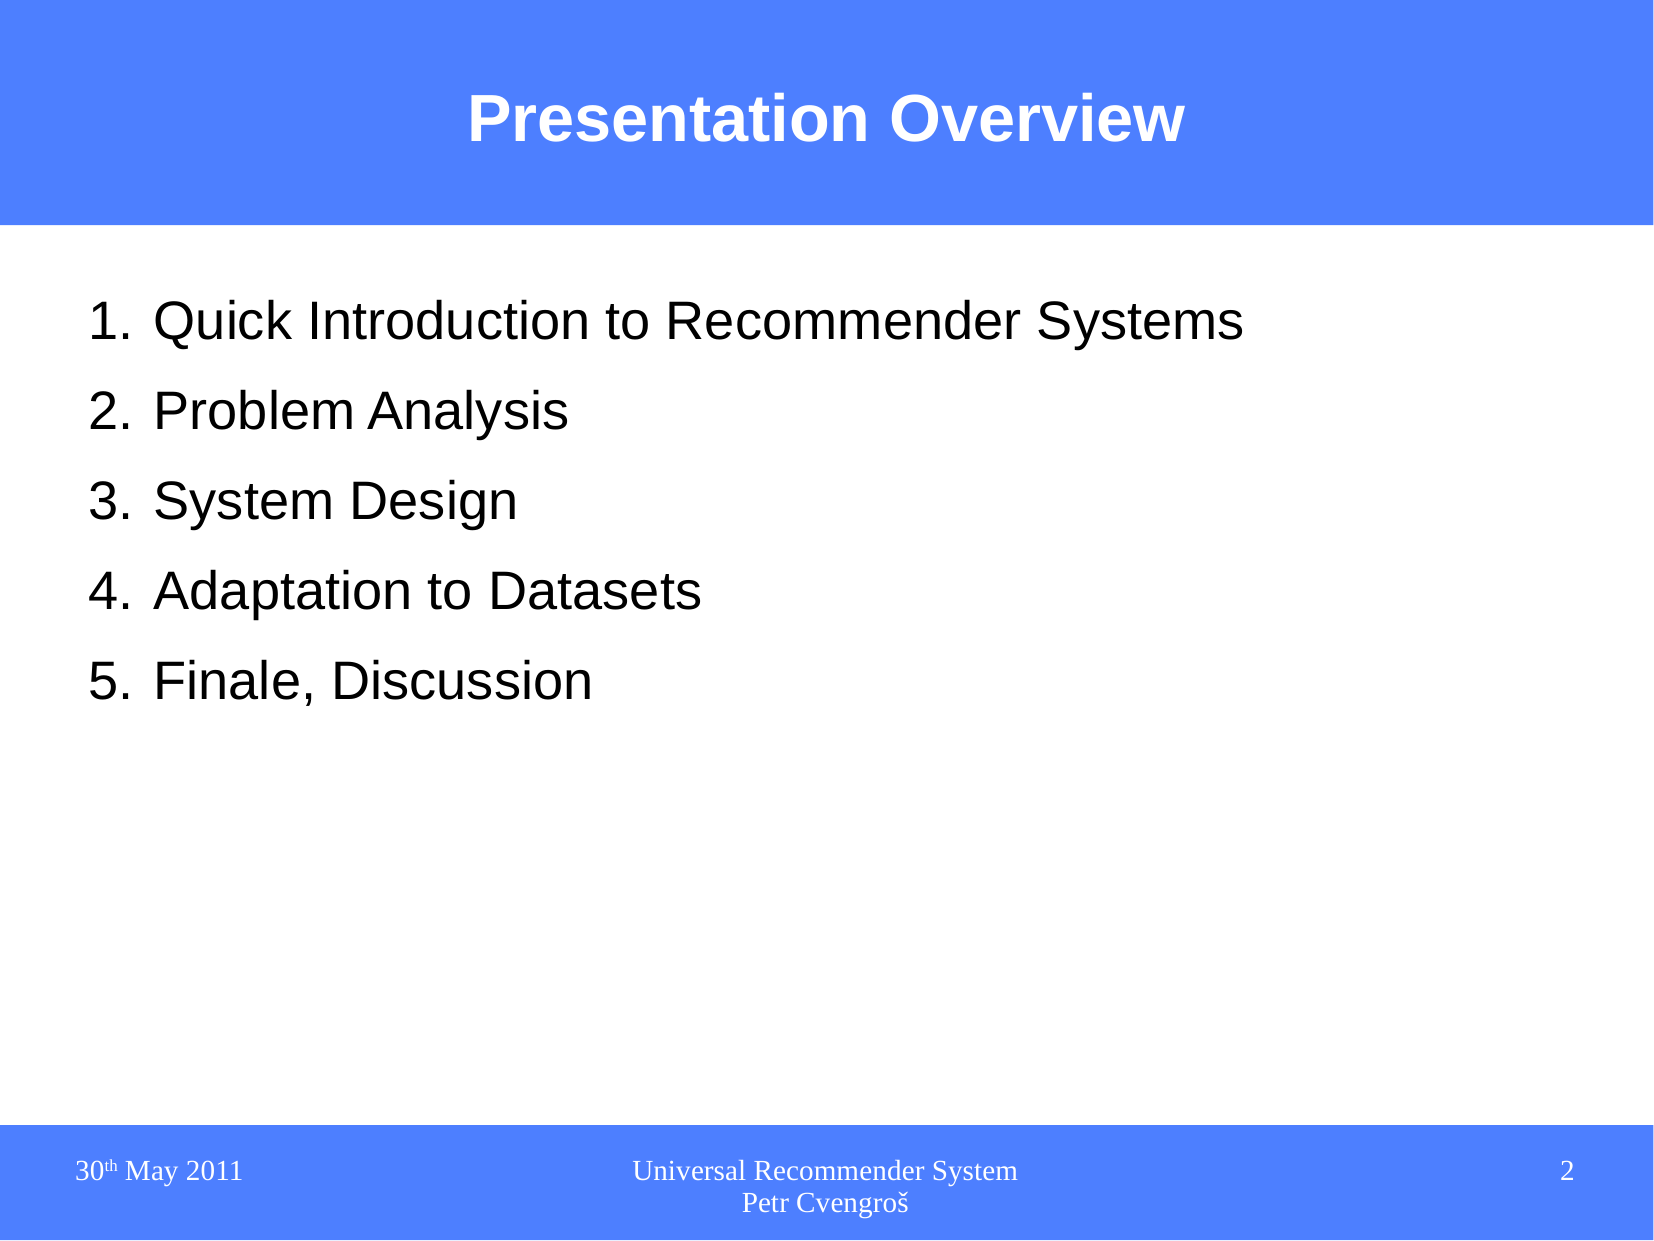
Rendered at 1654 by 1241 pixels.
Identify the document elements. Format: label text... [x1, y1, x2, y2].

title Presentation Overview [82, 49, 1571, 188]
list Quick Introduction to Recommender Systems Problem Analysis System Design Adaptation to Datasets Finale, Discussion [82, 290, 1571, 1109]
